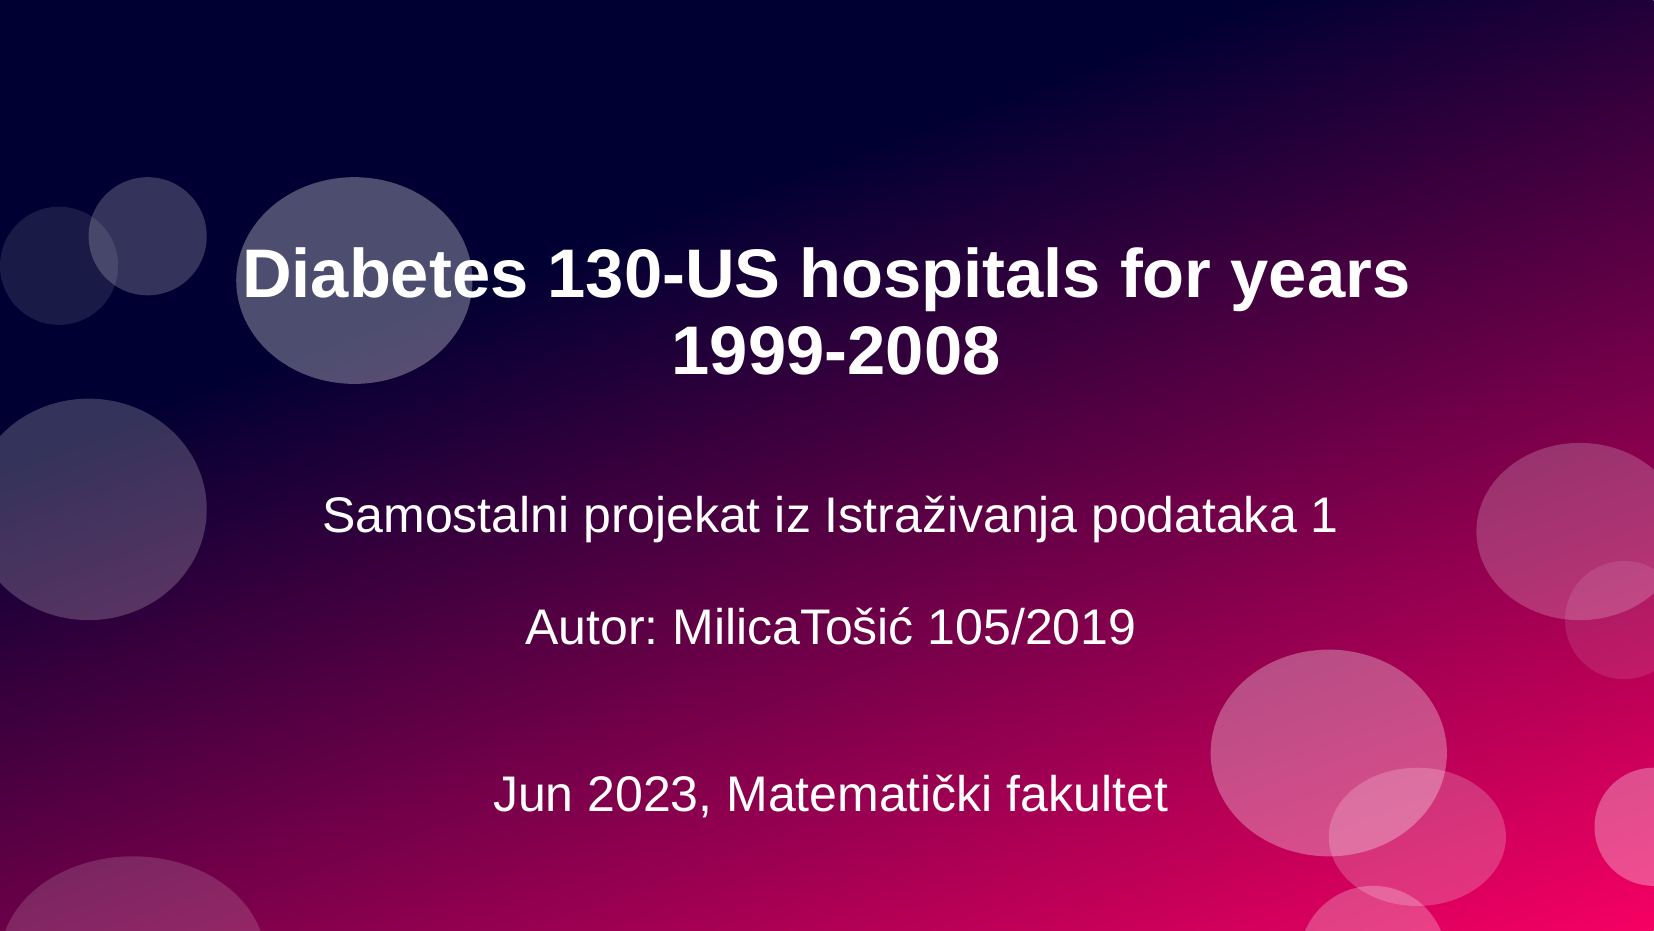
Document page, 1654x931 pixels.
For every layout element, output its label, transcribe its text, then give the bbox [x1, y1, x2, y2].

title Diabetes 130-US hospitals for years 1999-2008 [82, 234, 1571, 390]
subtitle Samostalni projekat iz Istraživanja podataka 1 Autor: MilicaTošić 105/2019 Jun 2023, Matematički fakultet [86, 487, 1576, 823]
